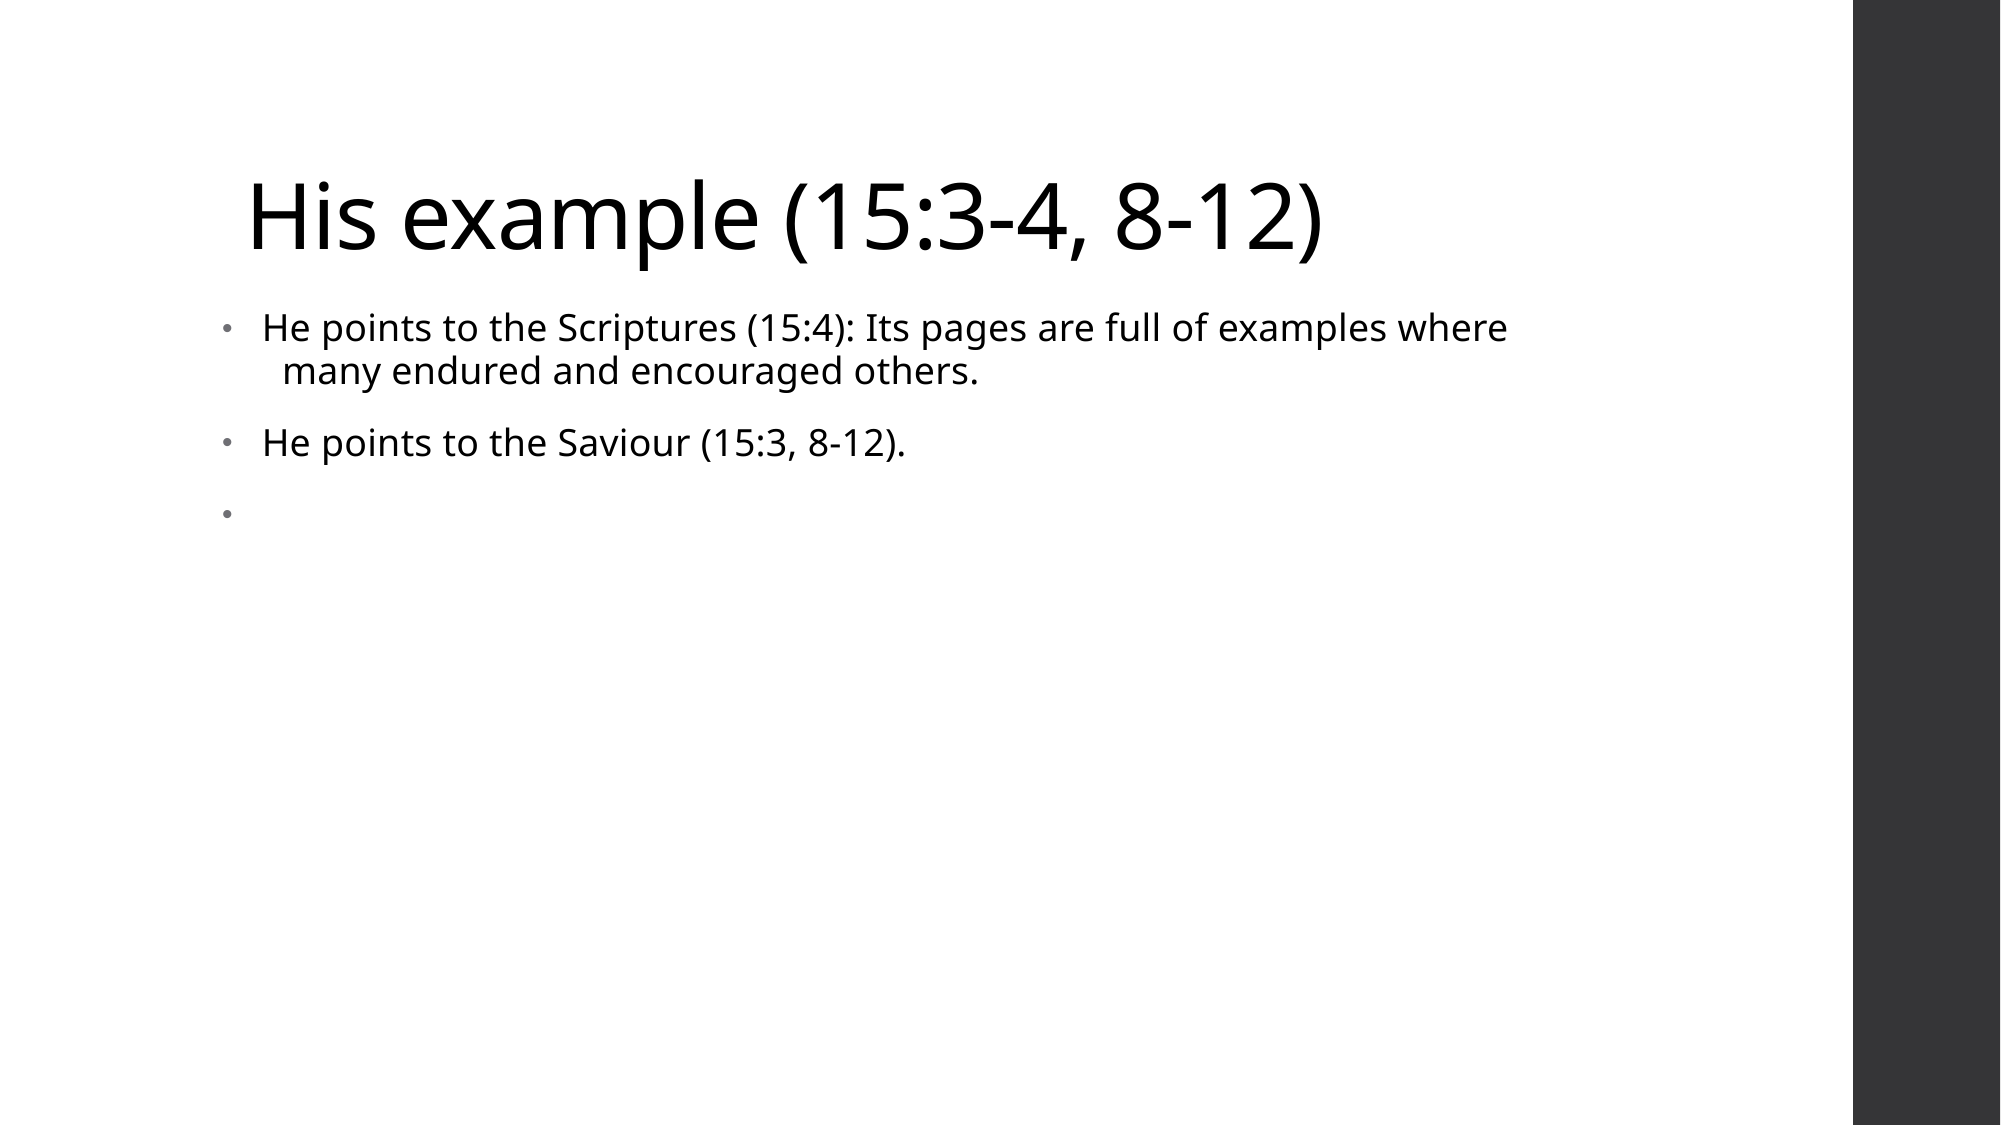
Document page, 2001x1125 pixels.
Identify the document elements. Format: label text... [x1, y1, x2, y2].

list He points to the Scriptures (15:4): Its pages are full of examples where many endured and encouraged others. He points to the Saviour (15:3, 8-12). [206, 299, 1617, 1014]
title His example (15:3-4, 8-12) [206, 60, 1797, 278]
